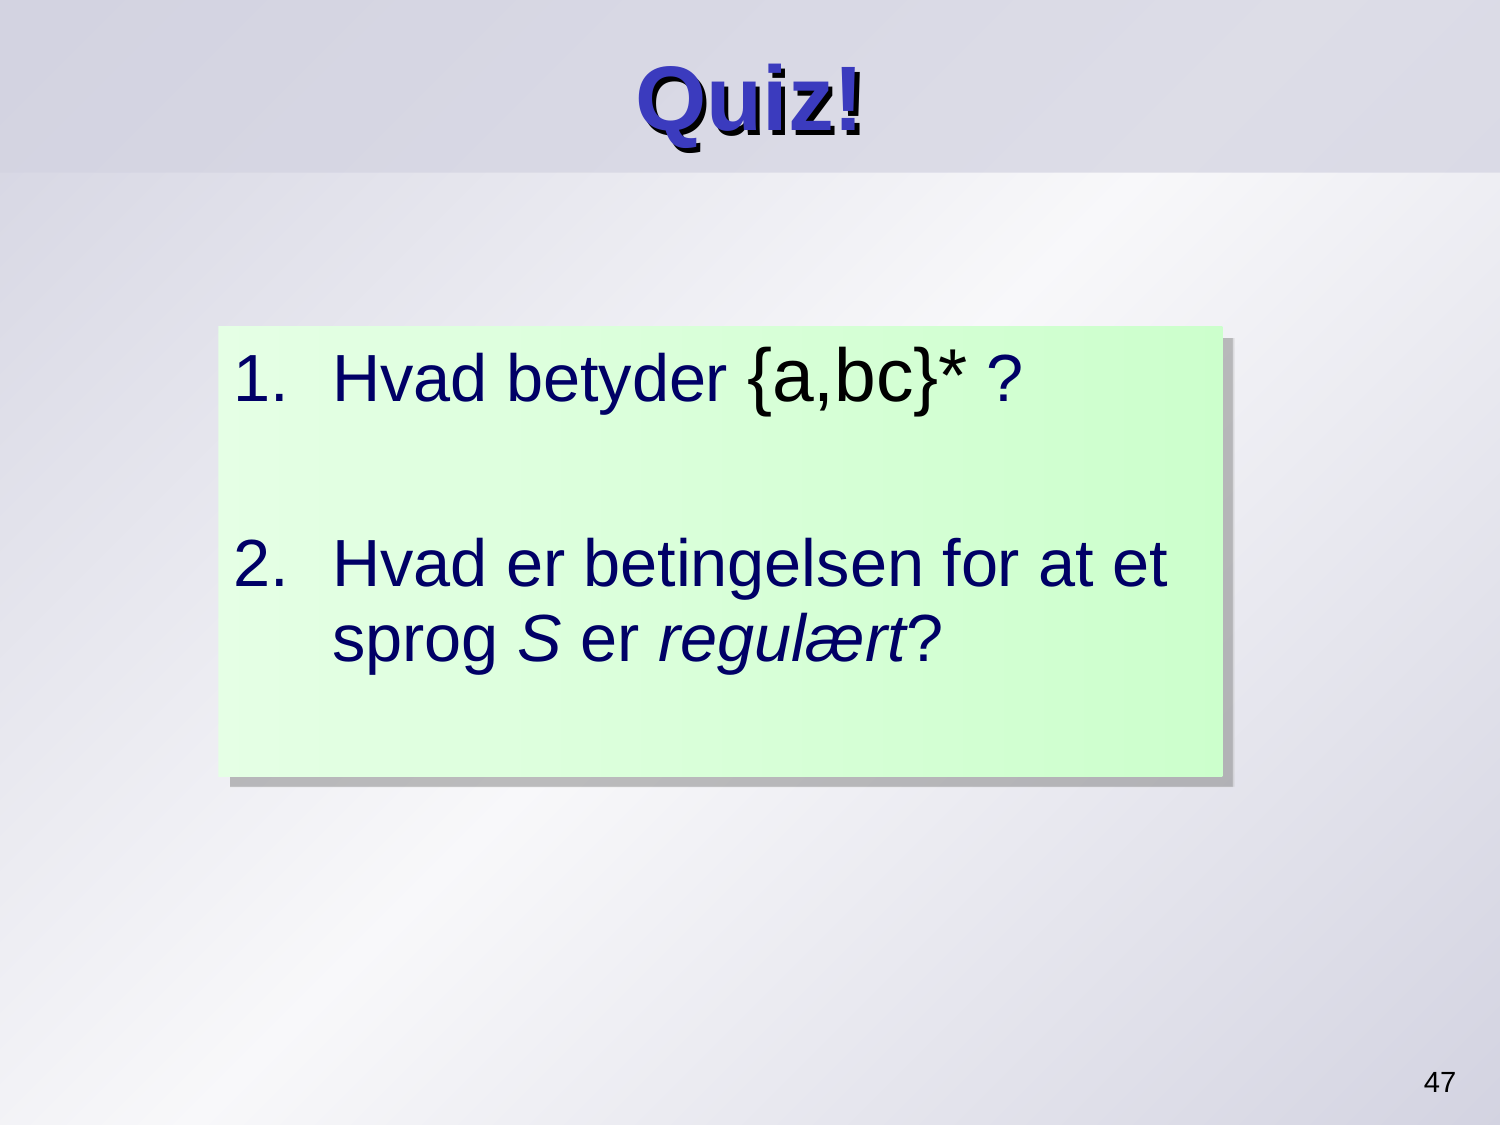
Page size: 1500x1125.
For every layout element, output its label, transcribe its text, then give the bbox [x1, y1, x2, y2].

list Hvad betyder {a,bc}* ? Hvad er betingelsen for at et sprog S er regulært? [218, 326, 1223, 777]
title Quiz! [75, 24, 1426, 174]
